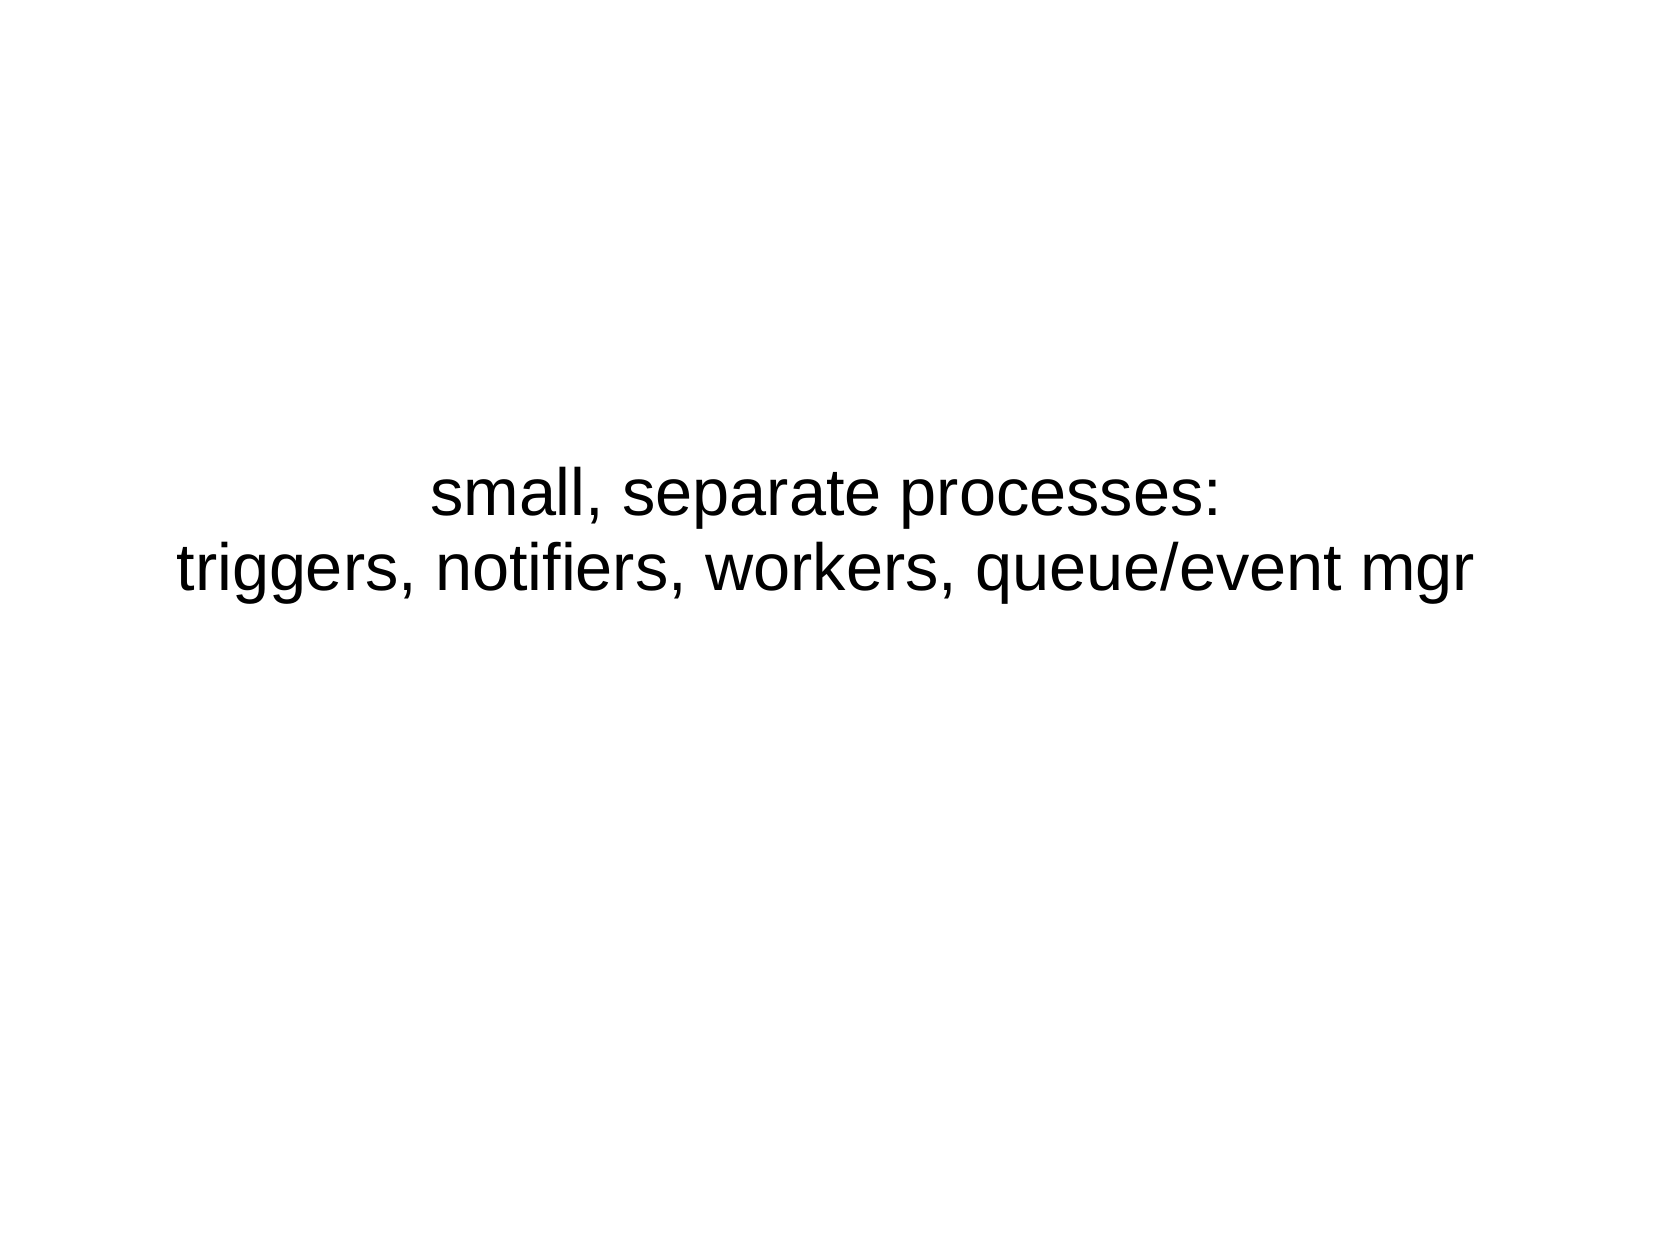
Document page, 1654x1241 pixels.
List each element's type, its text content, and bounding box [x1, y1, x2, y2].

subtitle small, separate processes: triggers, notifiers, workers, queue/event mgr [82, 49, 1571, 1010]
